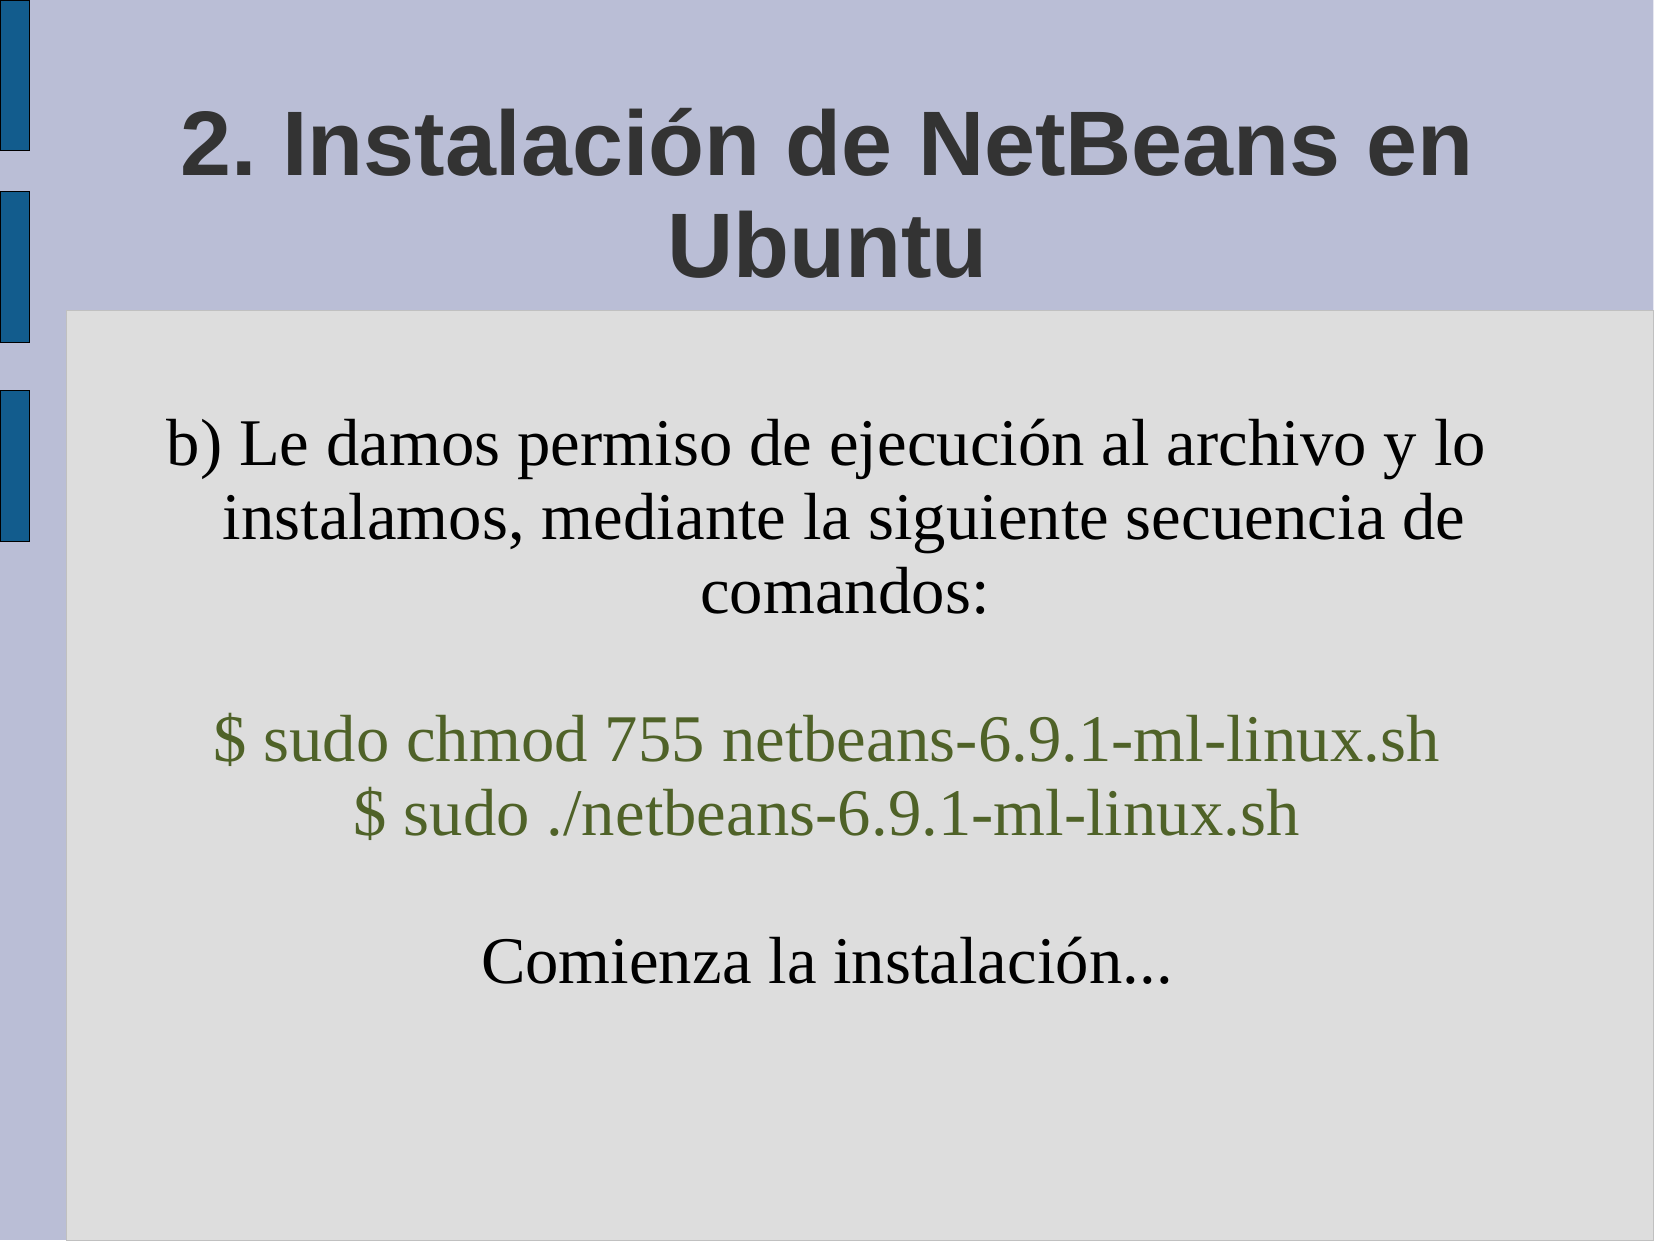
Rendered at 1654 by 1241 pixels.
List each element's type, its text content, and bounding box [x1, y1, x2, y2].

title 2. Instalación de NetBeans en Ubuntu [121, 92, 1534, 298]
subtitle b) Le damos permiso de ejecución al archivo y lo instalamos, mediante la siguiente secuencia de comandos: $ sudo chmod 755 netbeans-6.9.1-ml-linux.sh $ sudo ./netbeans-6.9.1-ml-linux.sh Comienza la instalación... [121, 318, 1534, 1086]
